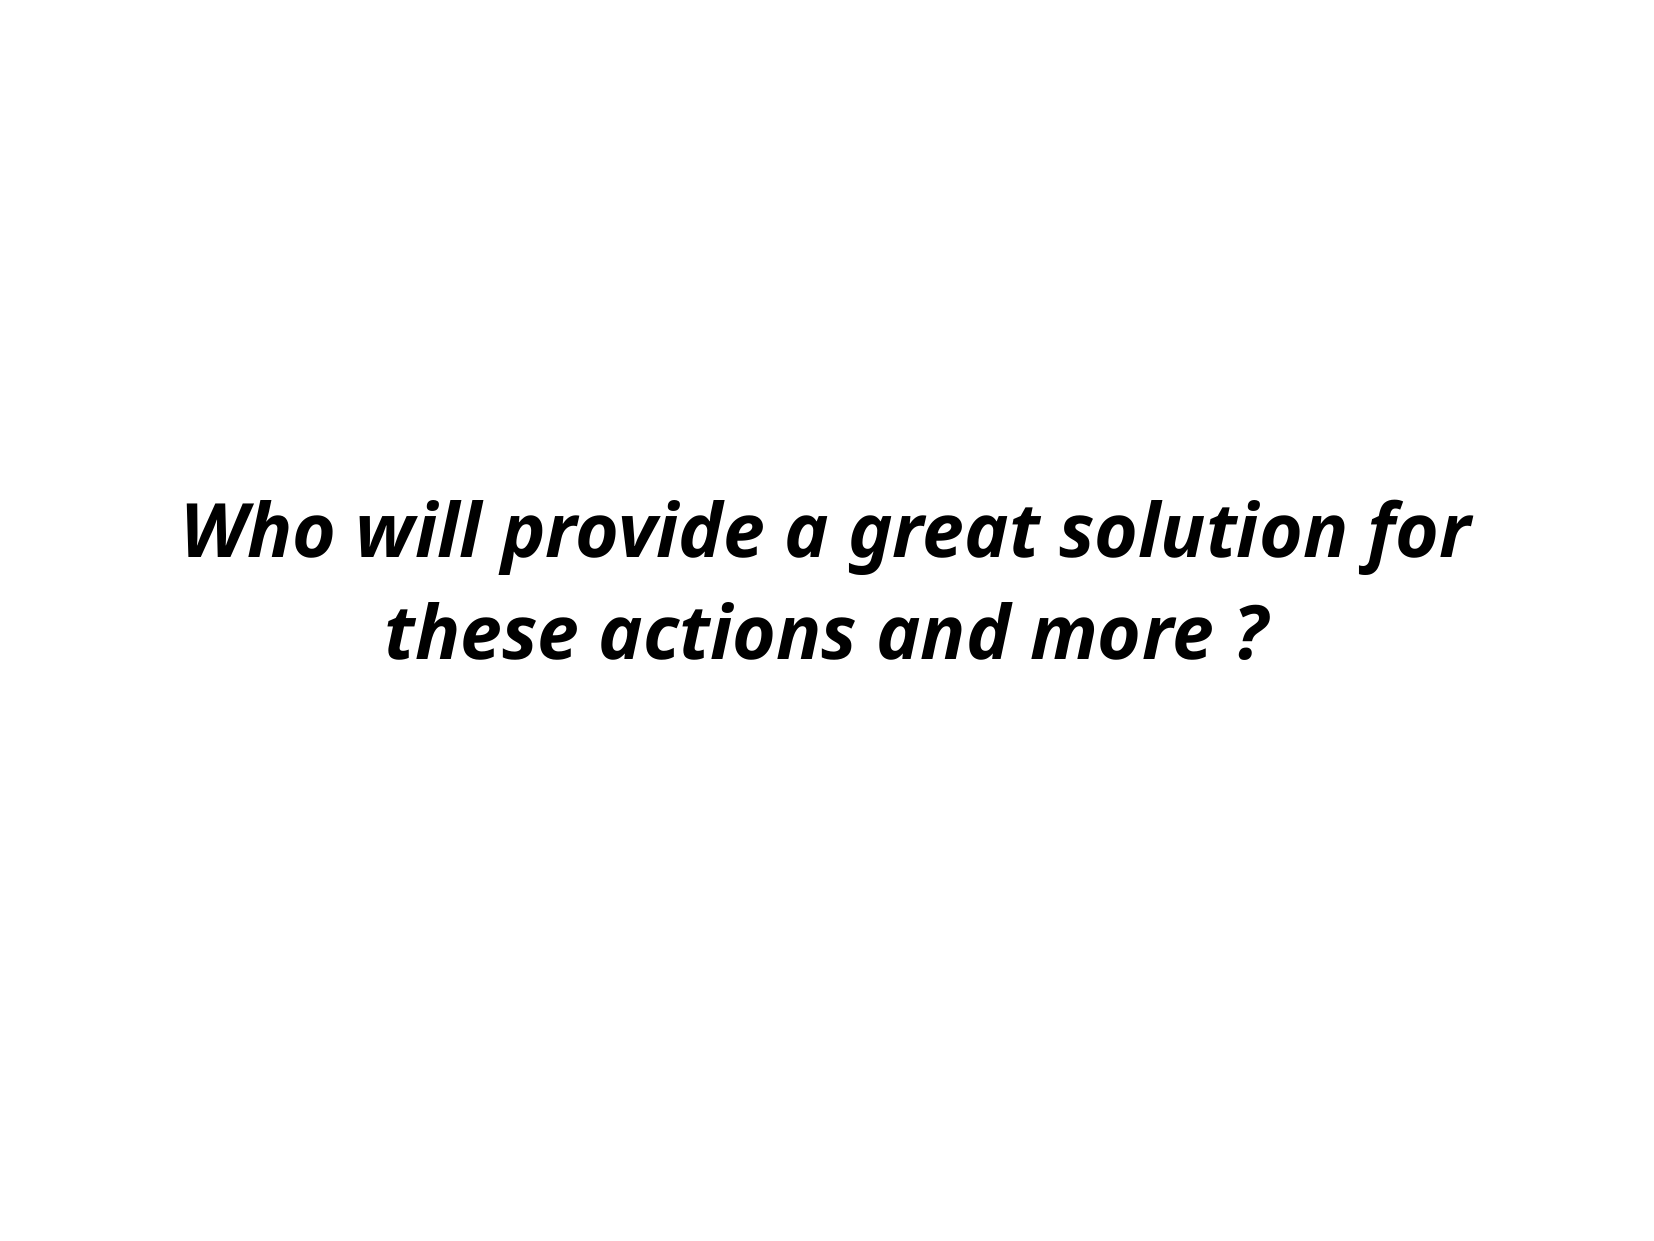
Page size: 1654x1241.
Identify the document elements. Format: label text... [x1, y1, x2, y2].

subtitle Who will provide a great solution for these actions and more ? [82, 49, 1571, 1109]
